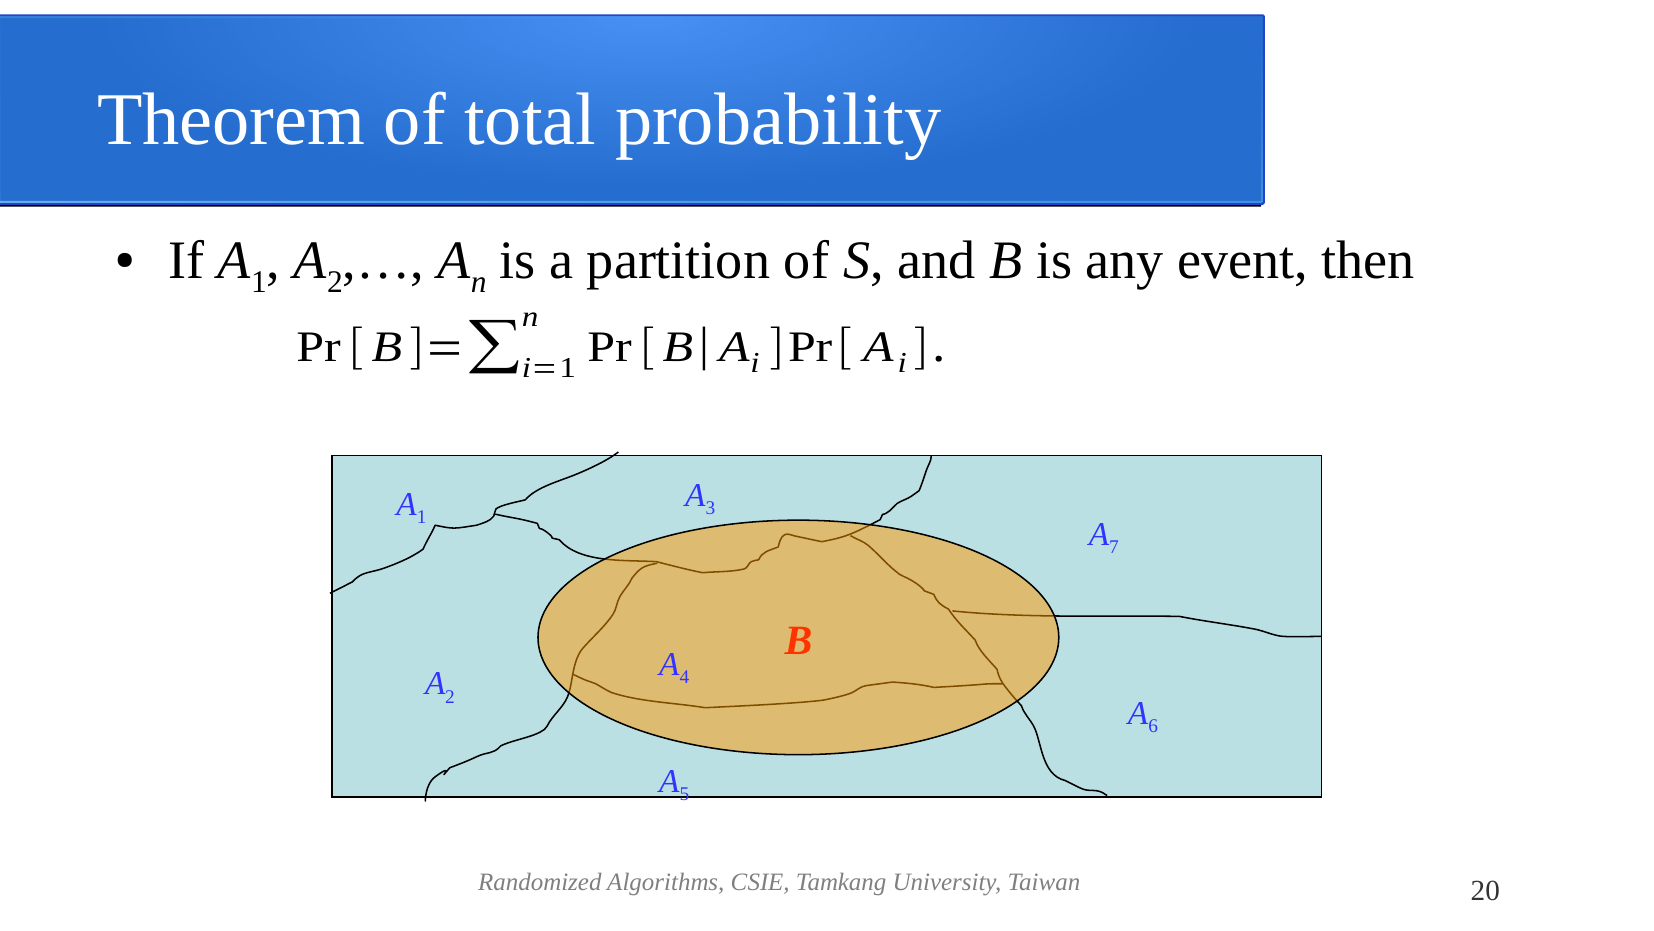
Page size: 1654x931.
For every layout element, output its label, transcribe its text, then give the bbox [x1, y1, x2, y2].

chart [283, 301, 964, 385]
text_box A3 [670, 465, 749, 526]
text_box [331, 455, 611, 591]
text_box [496, 455, 930, 558]
text_box [874, 455, 1322, 635]
text_box A7 [1074, 503, 1153, 565]
text_box A2 [410, 653, 489, 715]
text_box B [537, 520, 1059, 755]
text_box A1 [381, 474, 460, 536]
text_box [331, 516, 600, 798]
text_box [427, 617, 1322, 798]
list If A1, A2,…, An is a partition of S, and B is any event, then [82, 217, 1571, 831]
text_box A5 [644, 751, 723, 813]
title Theorem of total probability [82, 37, 1571, 193]
text_box A6 [1113, 683, 1192, 744]
text_box A4 [644, 634, 723, 696]
